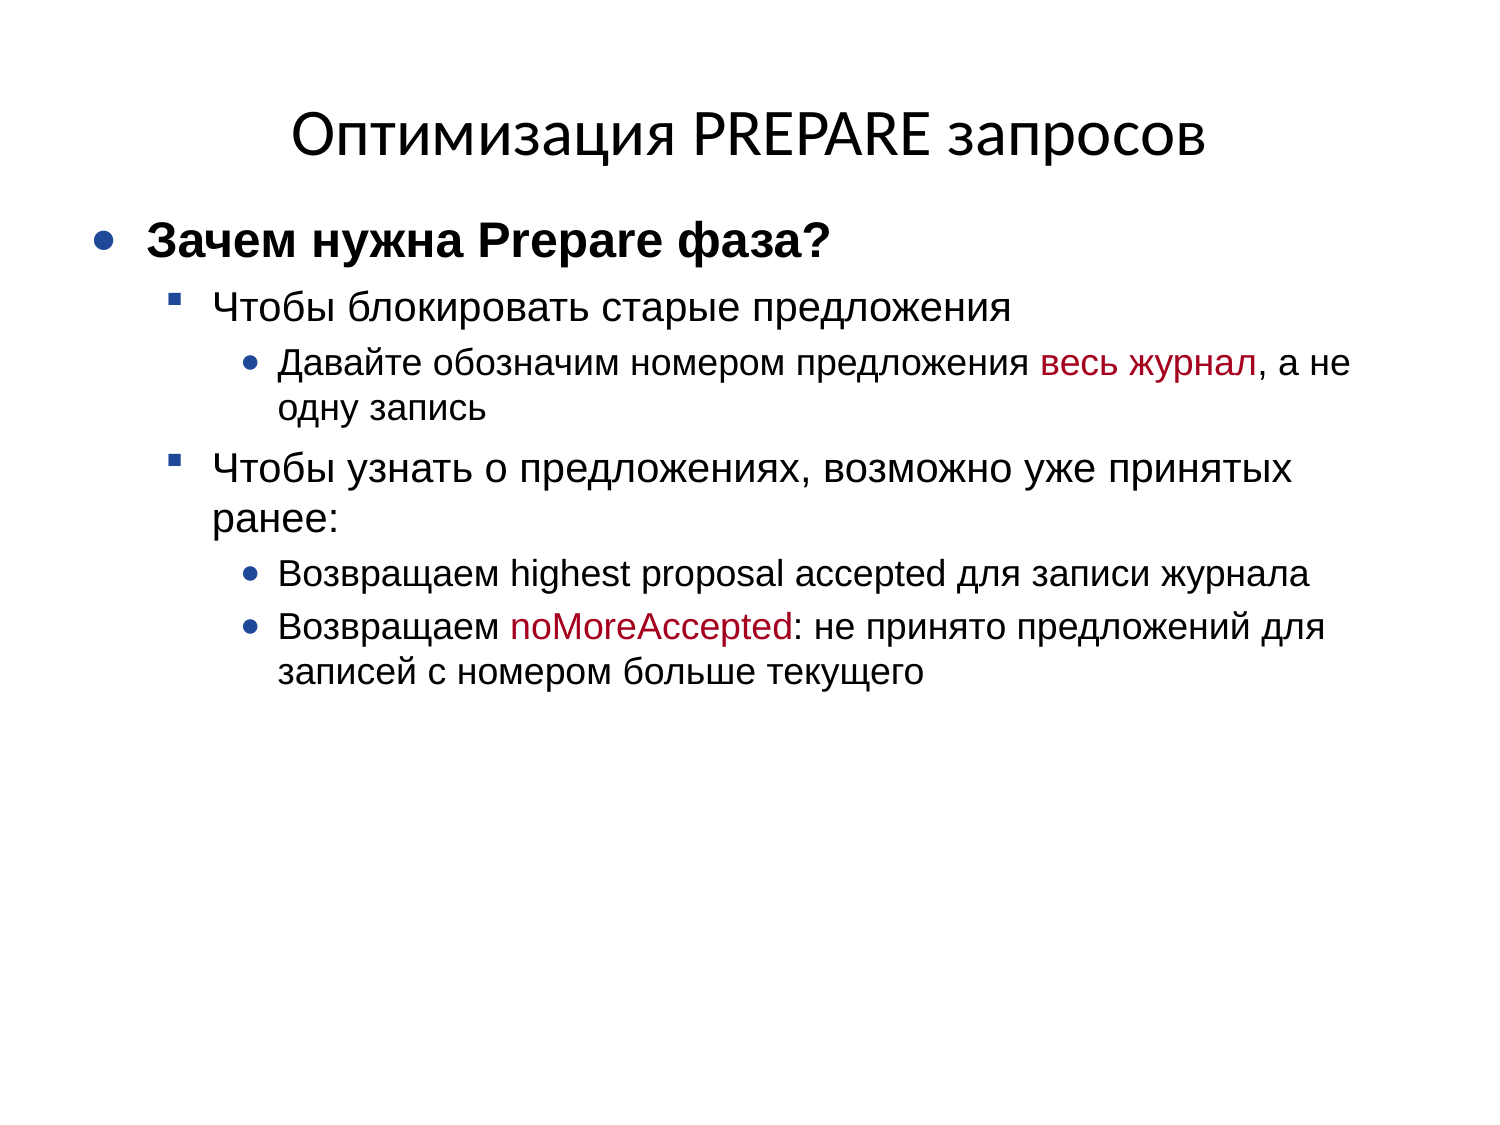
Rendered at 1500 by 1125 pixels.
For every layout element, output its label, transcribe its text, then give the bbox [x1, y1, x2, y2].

title Оптимизация PREPARE запросов [75, 45, 1426, 233]
list Зачем нужна Prepare фаза? Чтобы блокировать старые предложения Давайте обозначим номером предложения весь журнал, а не одну запись Чтобы узнать о предложениях, возможно уже принятых ранее: Возвращаем highest proposal accepted для записи журнала Возвращаем noMoreAccepted: не принято предложений для записей с номером больше текущего [75, 233, 1425, 1005]
